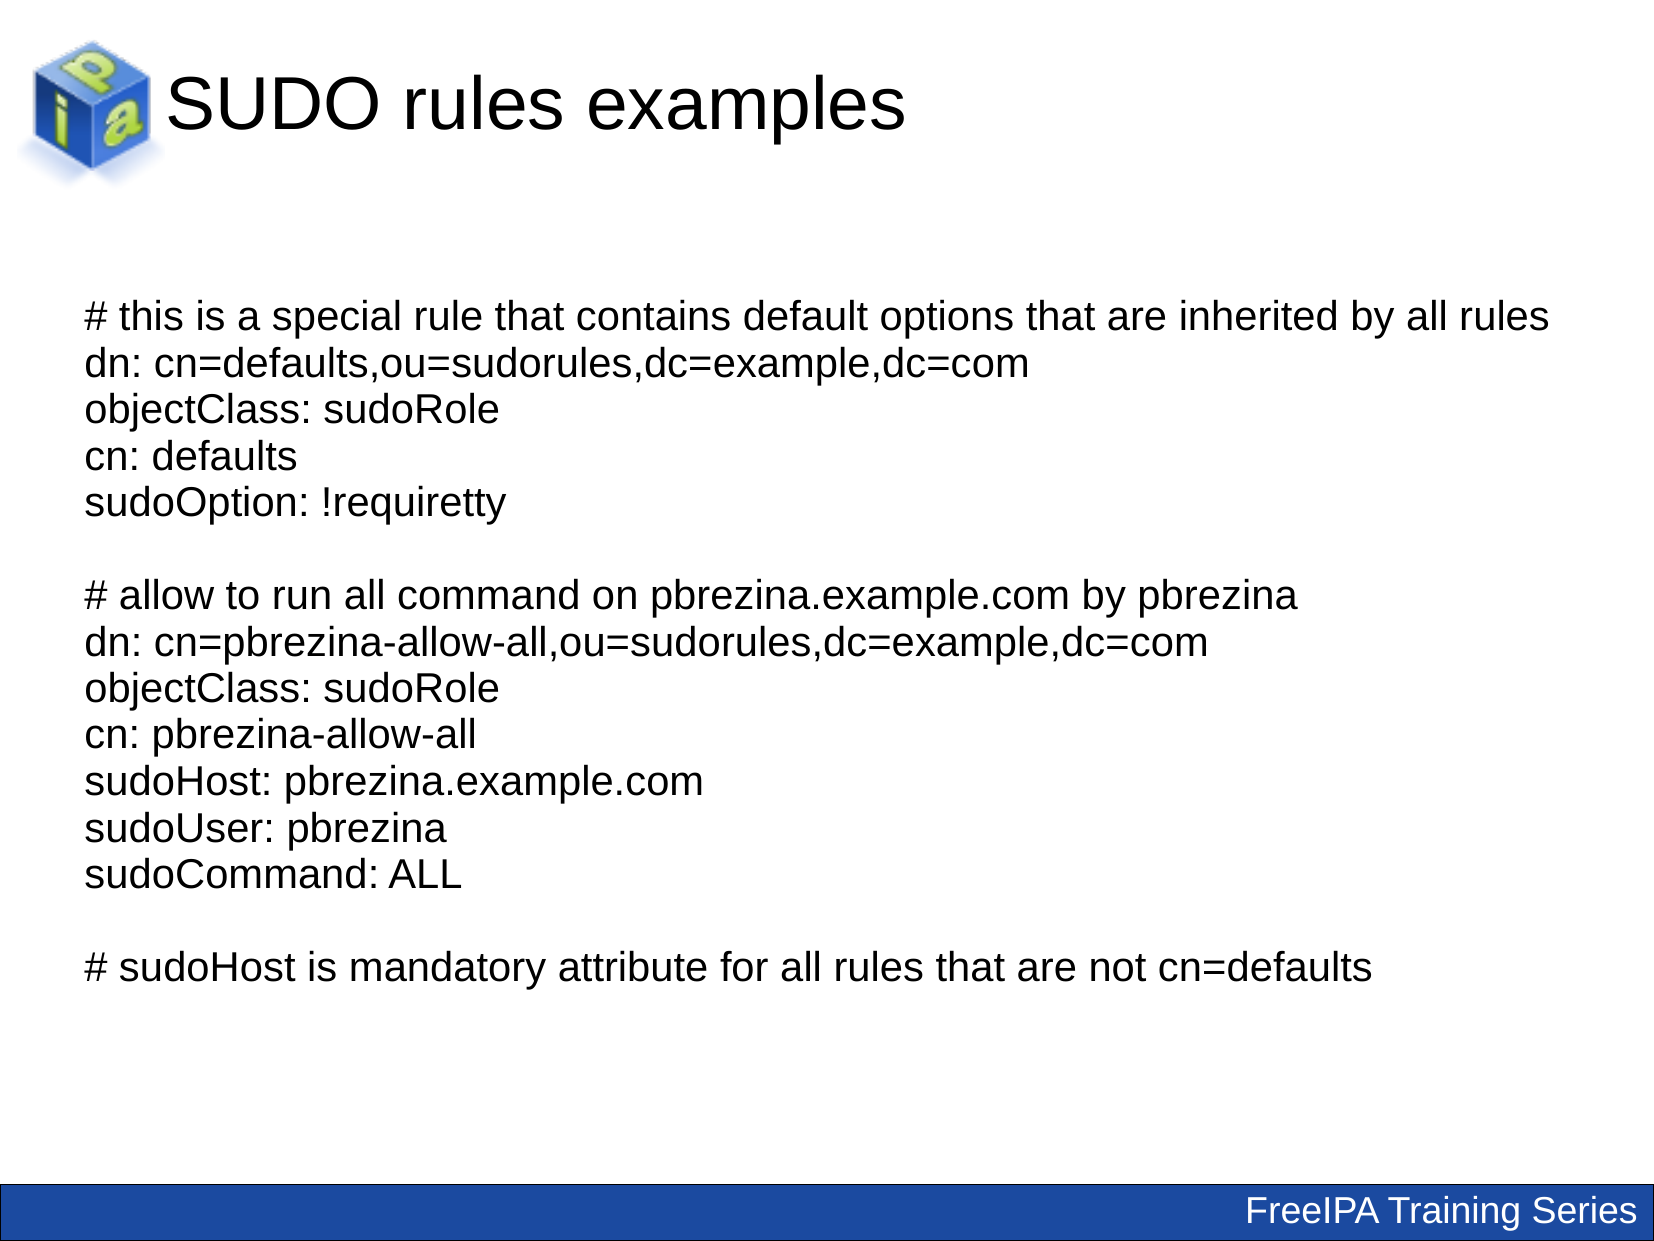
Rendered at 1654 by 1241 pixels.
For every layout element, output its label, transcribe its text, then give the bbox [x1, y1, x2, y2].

text_box # this is a special rule that contains default options that are inherited by all rules dn: cn=defaults,ou=sudorules,dc=example,dc=com objectClass: sudoRole cn: defaults sudoOption: !requiretty # allow to run all command on pbrezina.example.com by pbrezina dn: cn=pbrezina-allow-all,ou=sudorules,dc=example,dc=com objectClass: sudoRole cn: pbrezina-allow-all sudoHost: pbrezina.example.com sudoUser: pbrezina sudoCommand: ALL # sudoHost is mandatory attribute for all rules that are not cn=defaults [84, 244, 1573, 1039]
picture [17, 34, 165, 193]
title SUDO rules examples [165, 0, 1654, 208]
